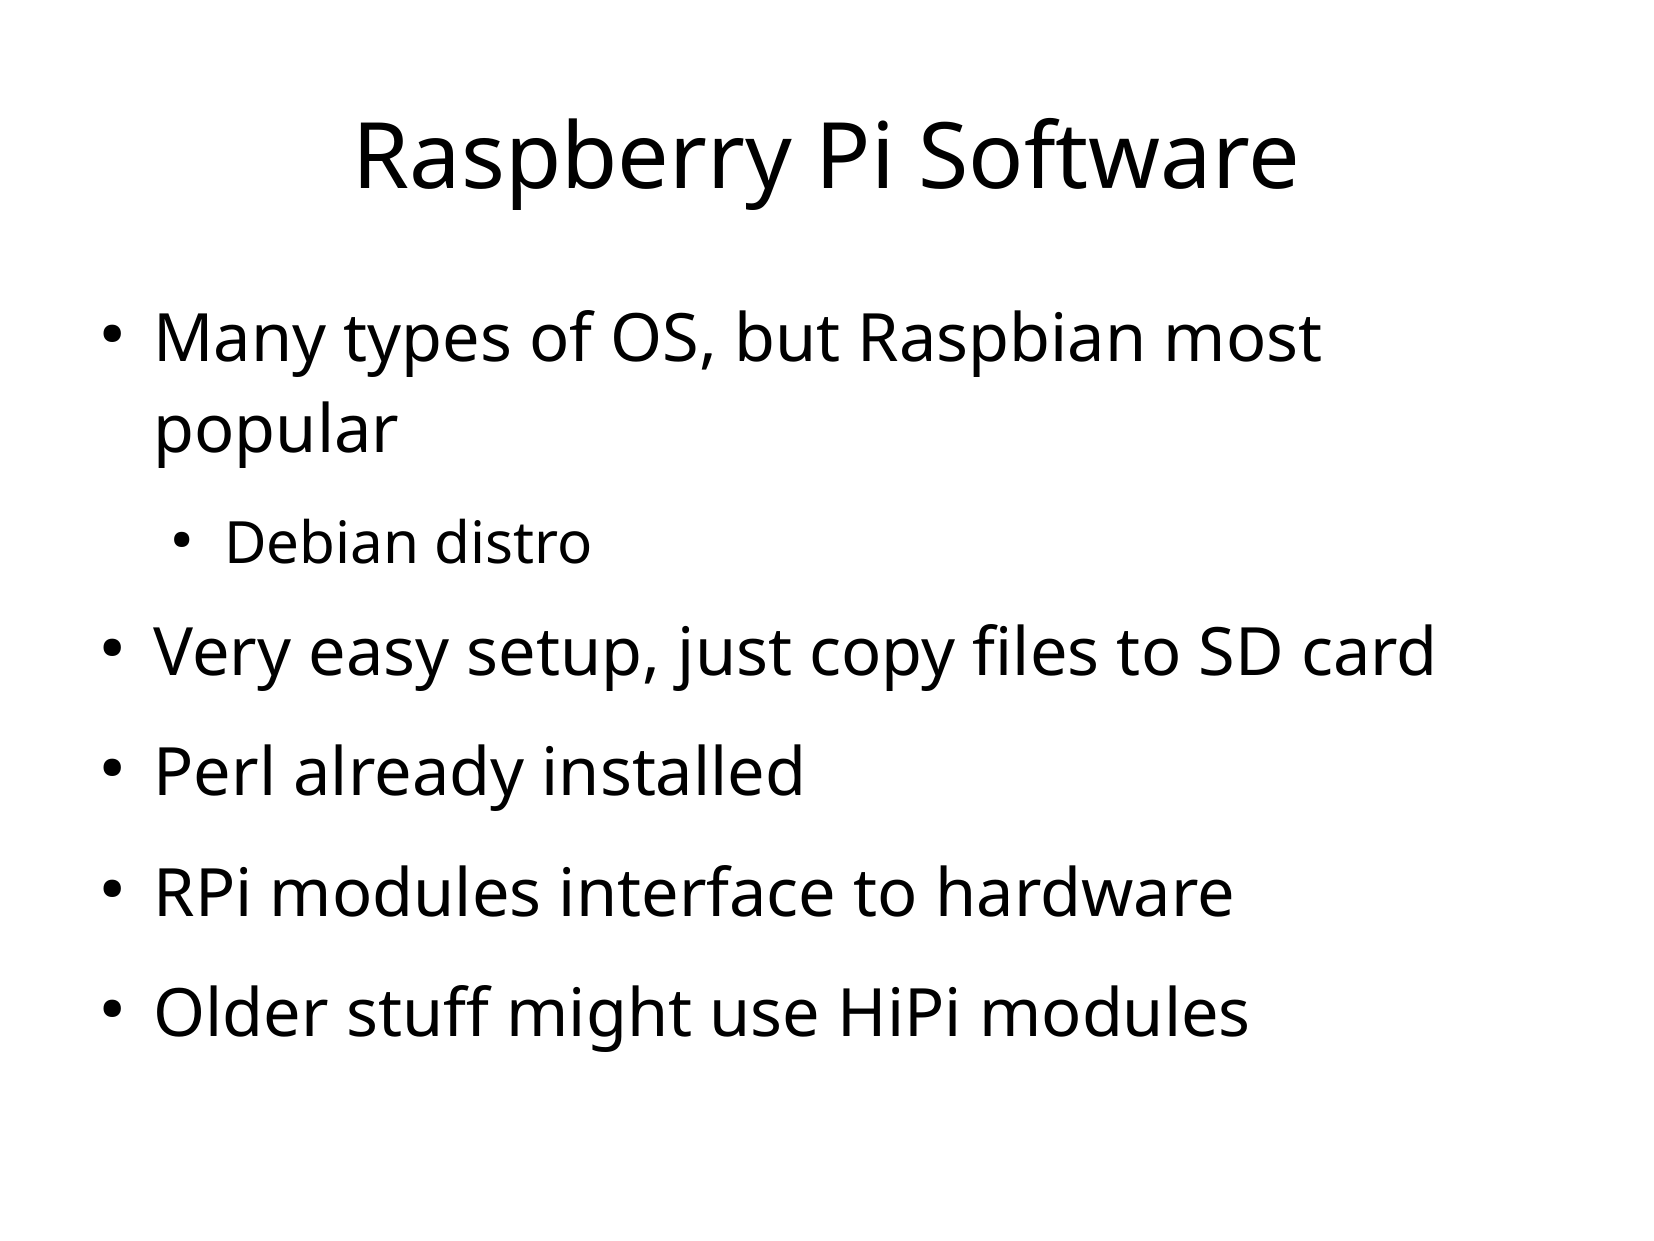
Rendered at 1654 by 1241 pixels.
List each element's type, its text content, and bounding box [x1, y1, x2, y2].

list Many types of OS, but Raspbian most popular Debian distro Very easy setup, just copy files to SD card Perl already installed RPi modules interface to hardware Older stuff might use HiPi modules [82, 290, 1571, 1010]
title Raspberry Pi Software [82, 49, 1571, 257]
